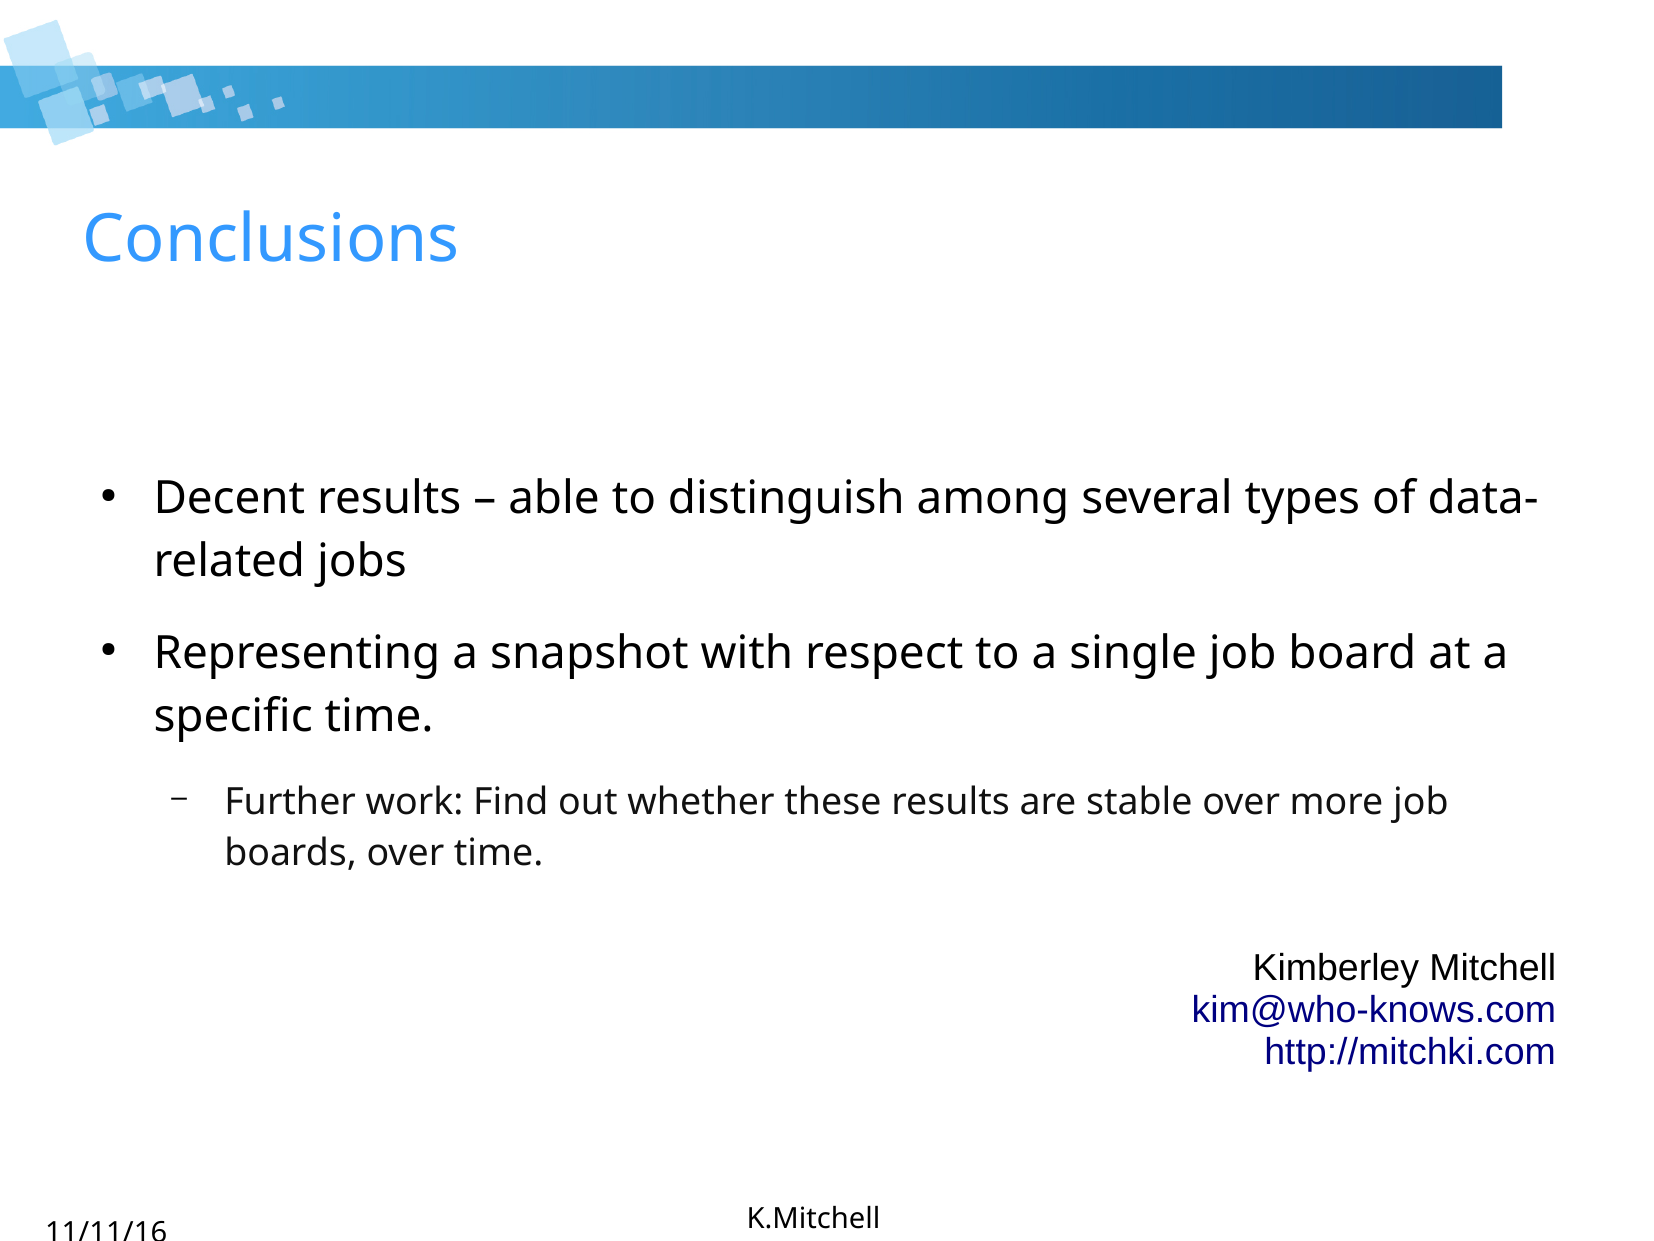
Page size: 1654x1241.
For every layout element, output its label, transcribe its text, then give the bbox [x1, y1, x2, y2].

text_box Kimberley Mitchell kim@who-knows.com http://mitchki.com [955, 939, 1571, 1081]
title Conclusions [82, 132, 1571, 340]
picture [0, 7, 1503, 1133]
list Decent results – able to distinguish among several types of data-related jobs Representing a snapshot with respect to a single job board at a specific time. Further work: Find out whether these results are stable over more job boards, over time. [82, 372, 1571, 1093]
